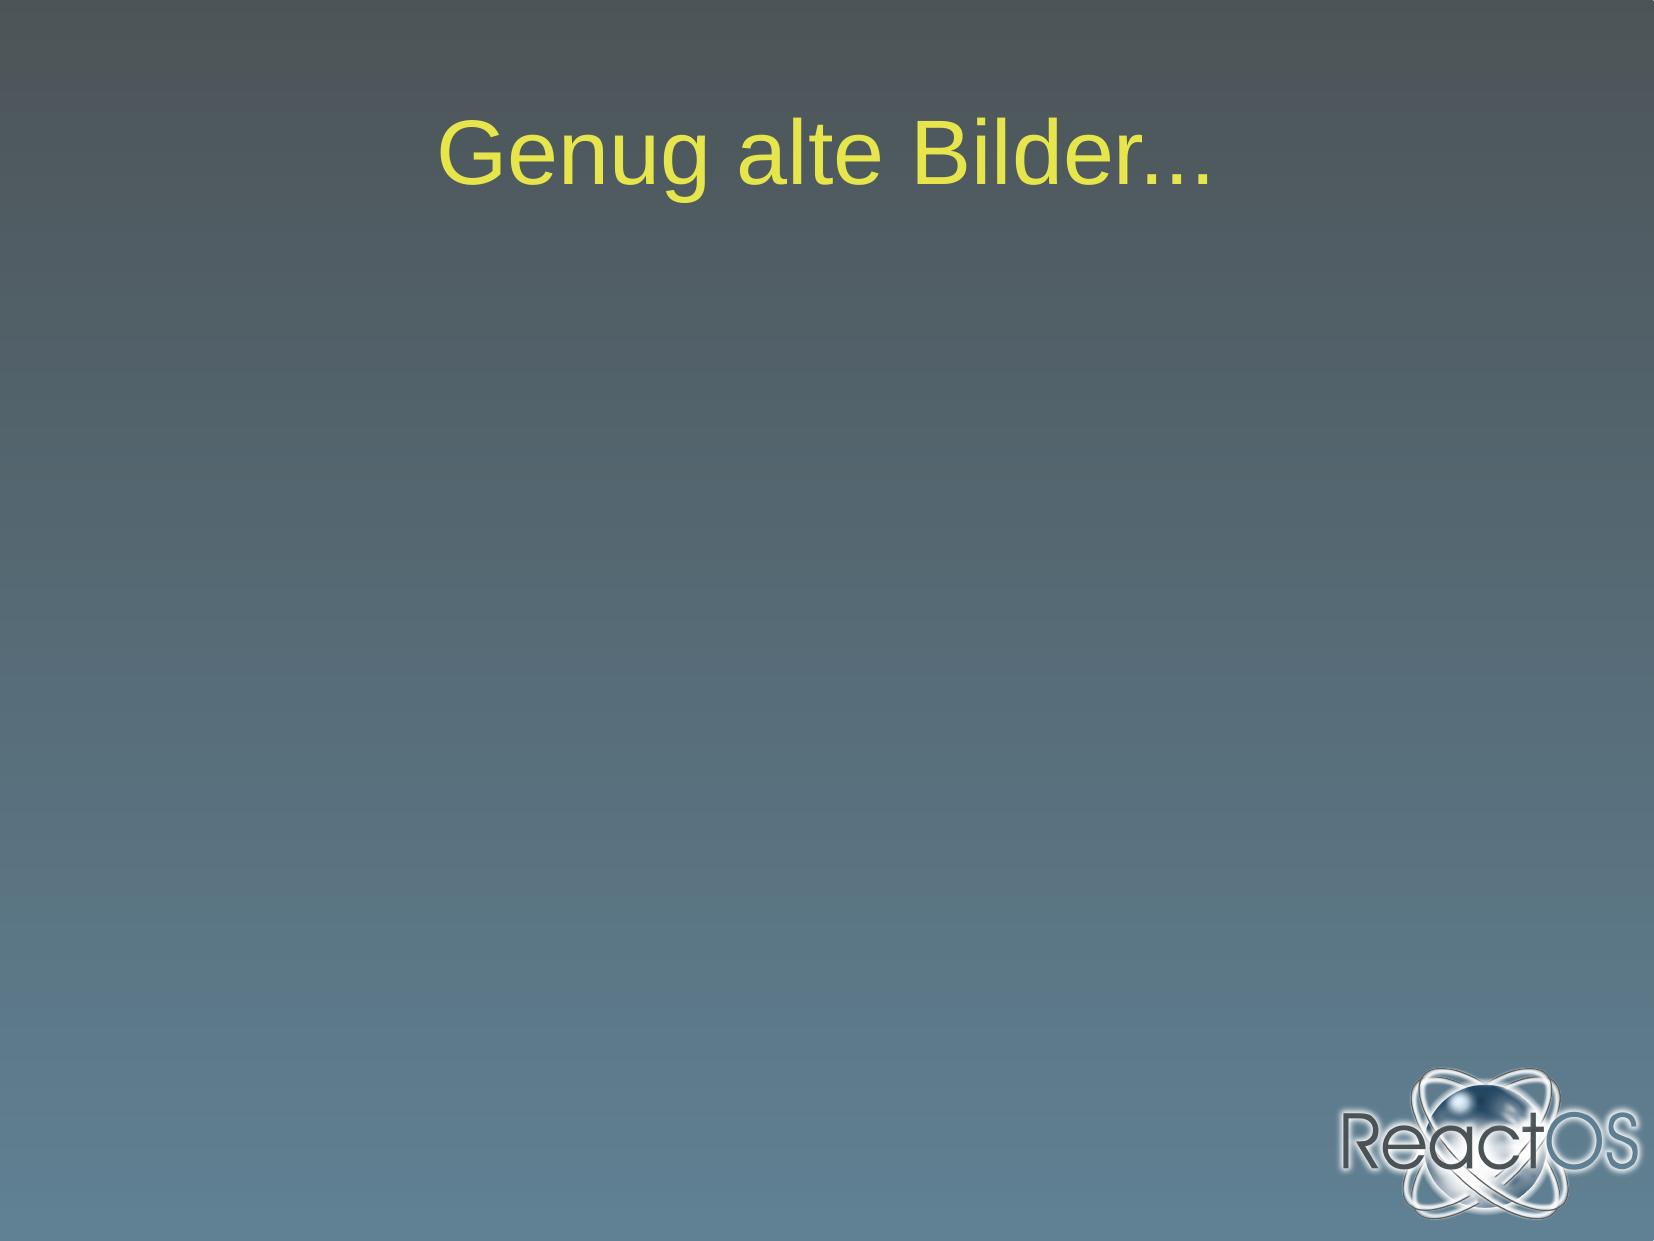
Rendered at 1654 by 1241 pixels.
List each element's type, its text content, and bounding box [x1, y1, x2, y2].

picture [1328, 1055, 1654, 1235]
title Genug alte Bilder... [82, 49, 1571, 257]
